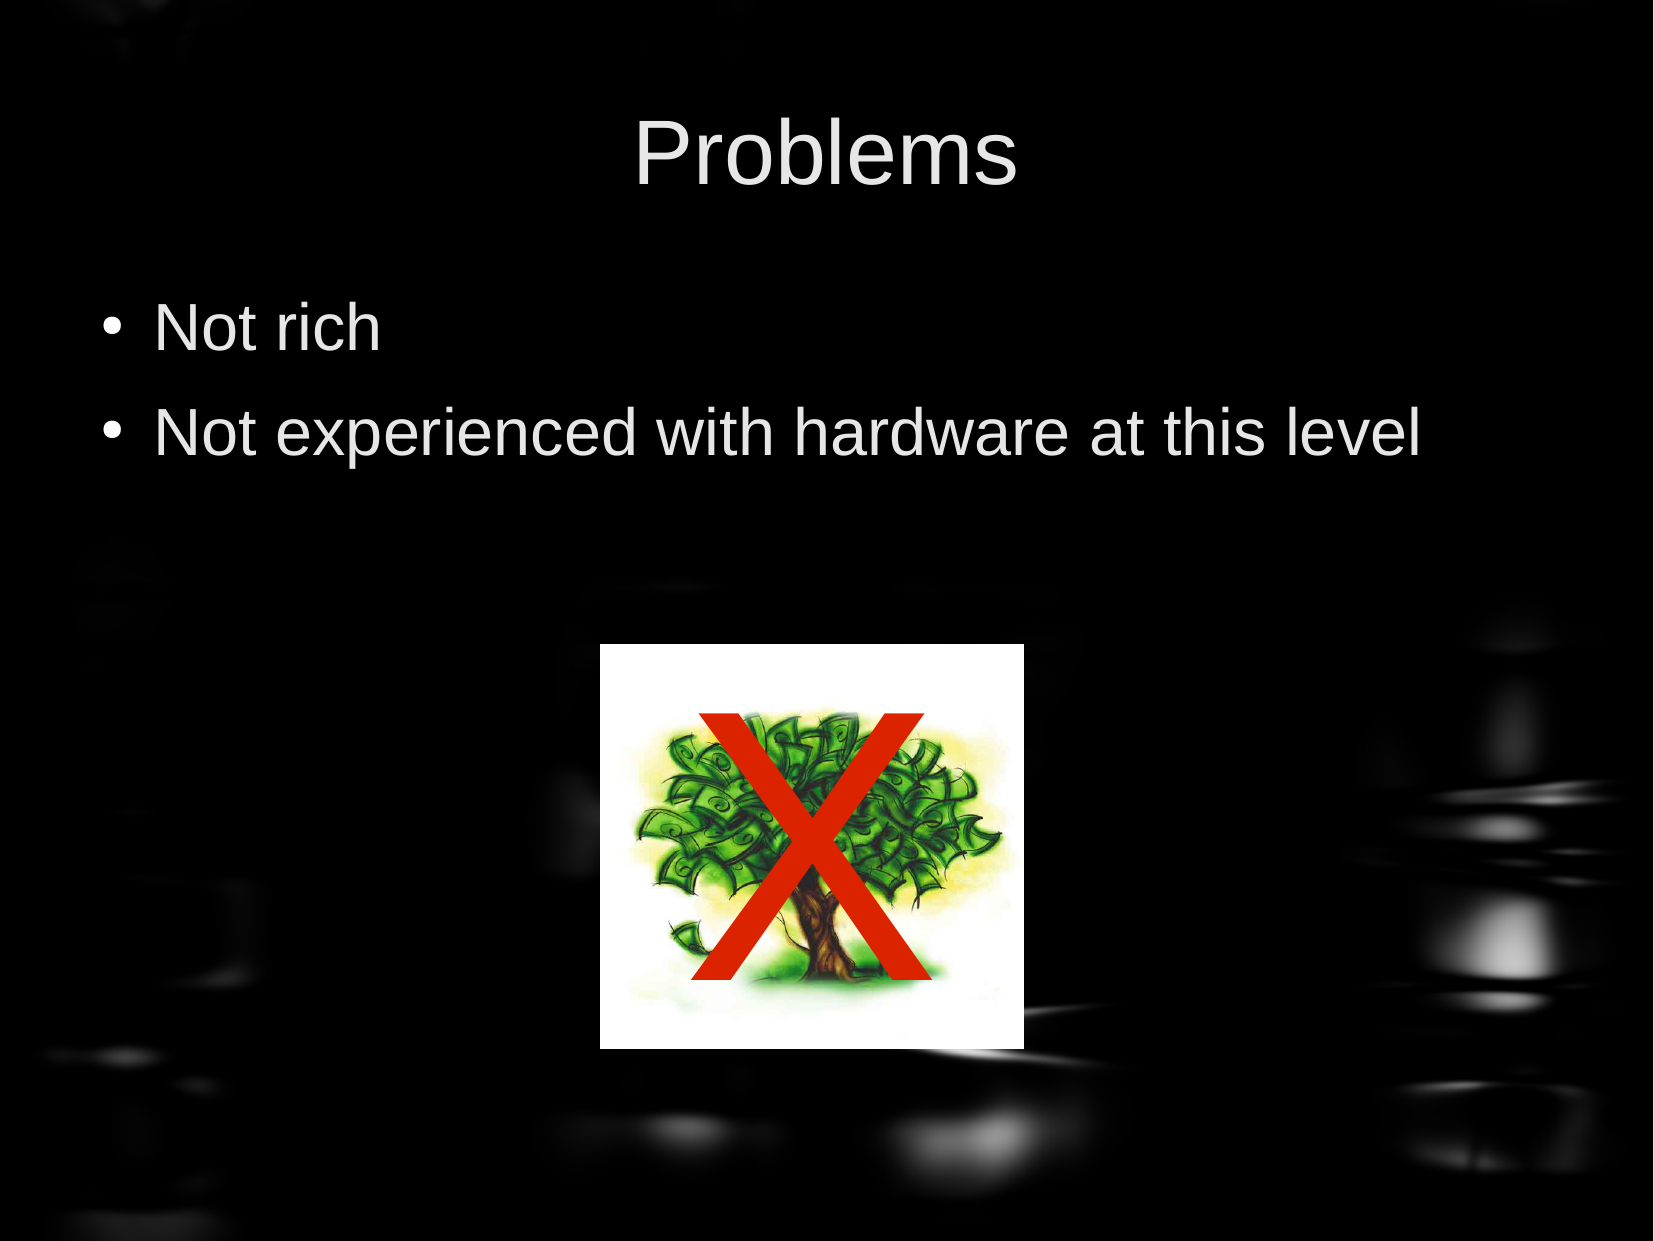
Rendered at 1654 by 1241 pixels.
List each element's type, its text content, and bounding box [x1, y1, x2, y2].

title Problems [82, 49, 1571, 257]
list Not rich Not experienced with hardware at this level [82, 290, 1538, 1010]
picture [0, 0, 1654, 1241]
list X [540, 630, 1171, 1066]
